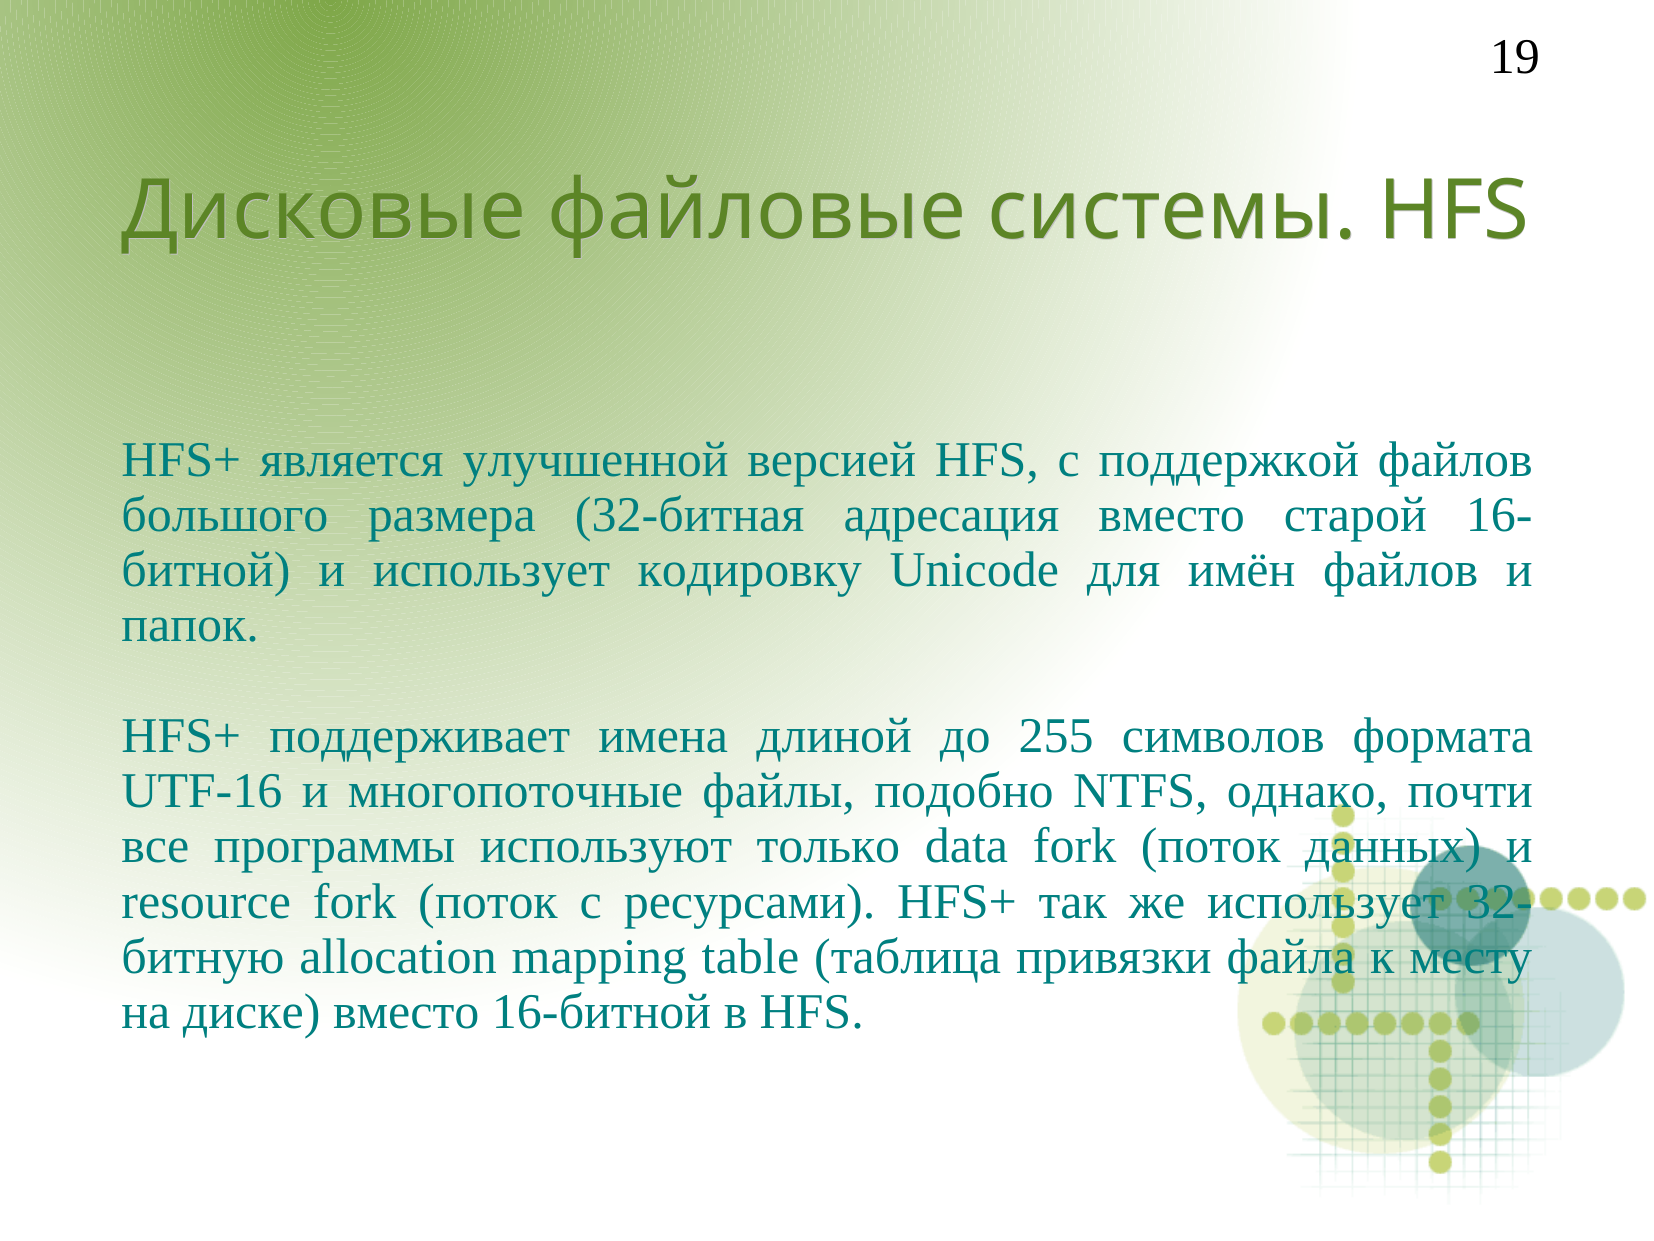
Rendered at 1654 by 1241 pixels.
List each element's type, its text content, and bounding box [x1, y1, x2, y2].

title Дисковые файловые системы. HFS [121, 102, 1534, 311]
subtitle HFS+ является улучшенной версией HFS, с поддержкой файлов большого размера (32-битная адресация вместо старой 16-битной) и использует кодировку Unicode для имён файлов и папок. HFS+ поддерживает имена длиной до 255 символов формата UTF-16 и многопоточные файлы, подобно NTFS, однако, почти все программы используют только data fork (поток данных) и resource fork (поток с ресурсами). HFS+ так же использует 32-битную allocation mapping table (таблица привязки файла к месту на диске) вместо 16-битной в HFS. [121, 344, 1534, 1127]
text_box <номер> [1500, 29, 1654, 89]
picture [1224, 792, 1654, 1211]
